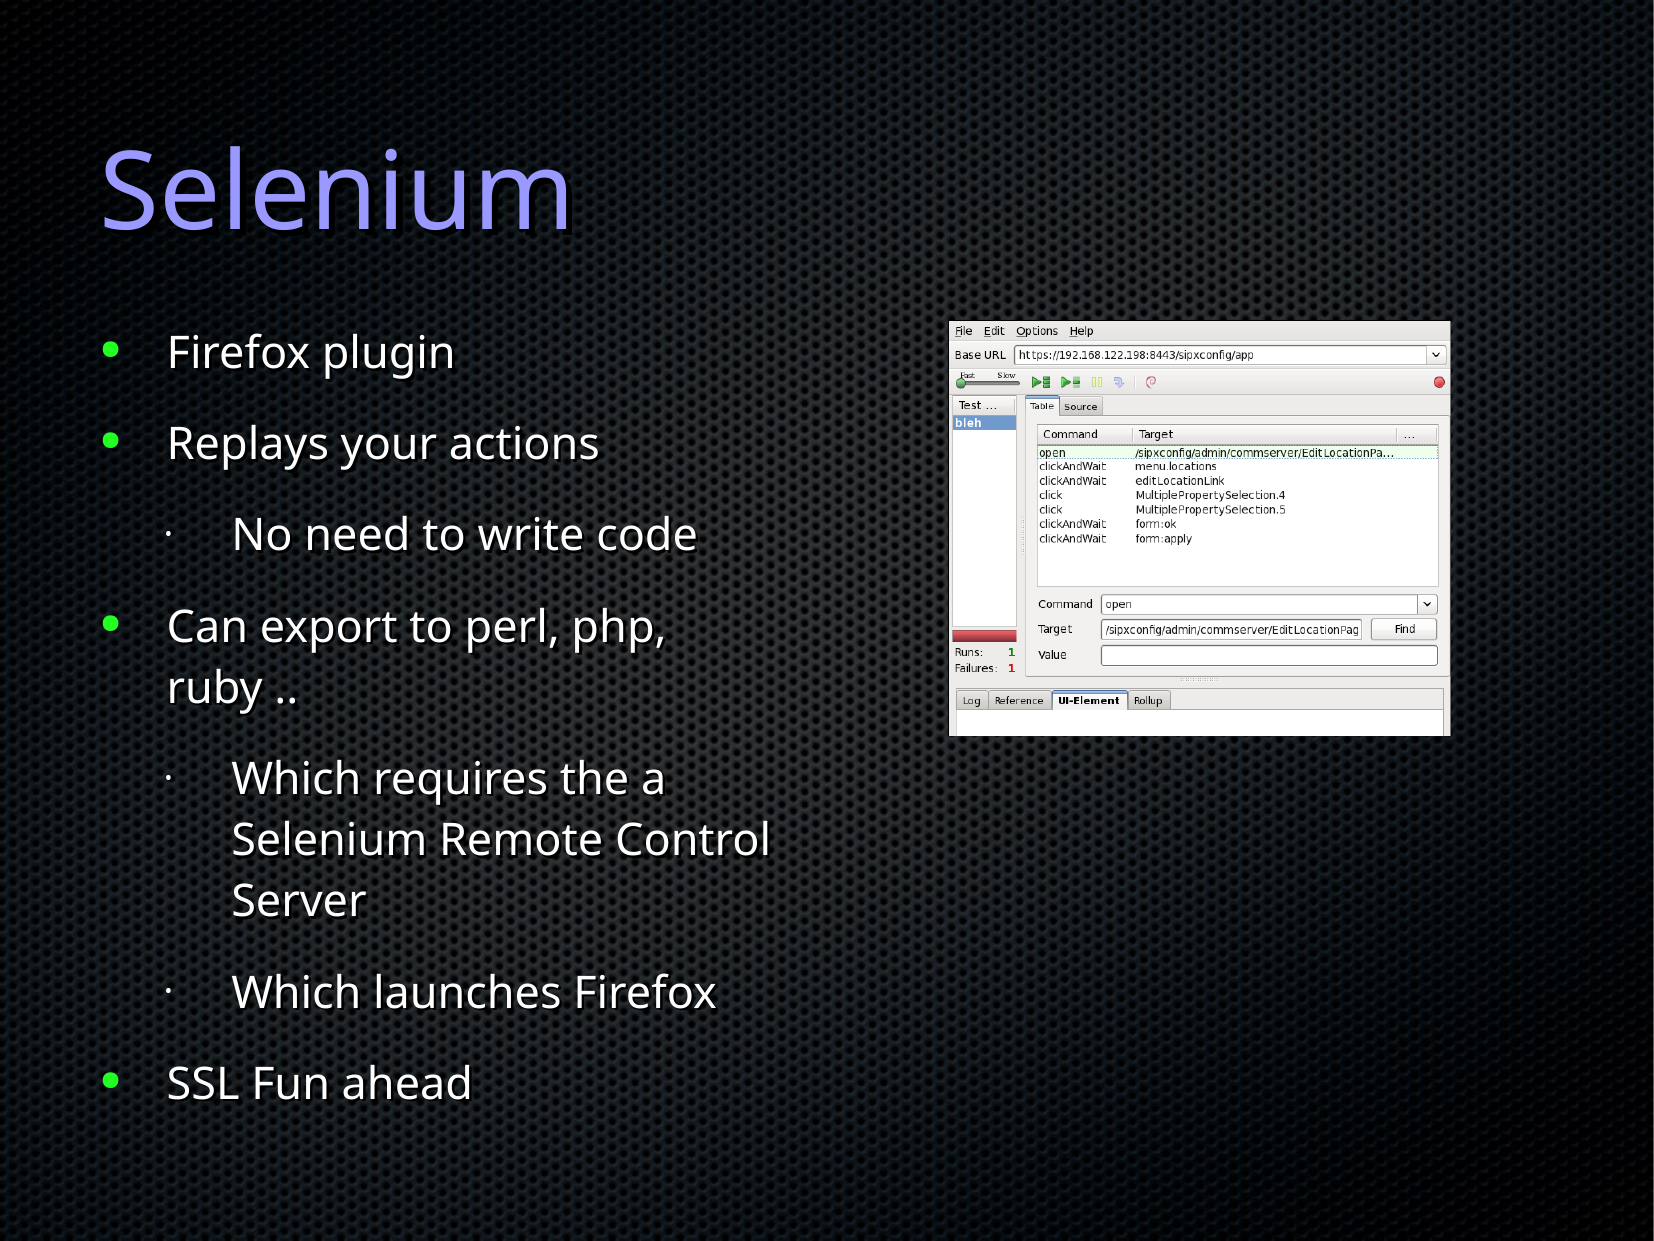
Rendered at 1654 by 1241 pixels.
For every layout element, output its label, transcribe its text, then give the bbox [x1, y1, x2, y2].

title Selenium [100, 32, 1554, 343]
list Firefox plugin Replays your actions No need to write code Can export to perl, php, ruby .. Which requires the a Selenium Remote Control Server Which launches Firefox SSL Fun ahead [100, 320, 810, 1191]
picture [0, 0, 1654, 1241]
